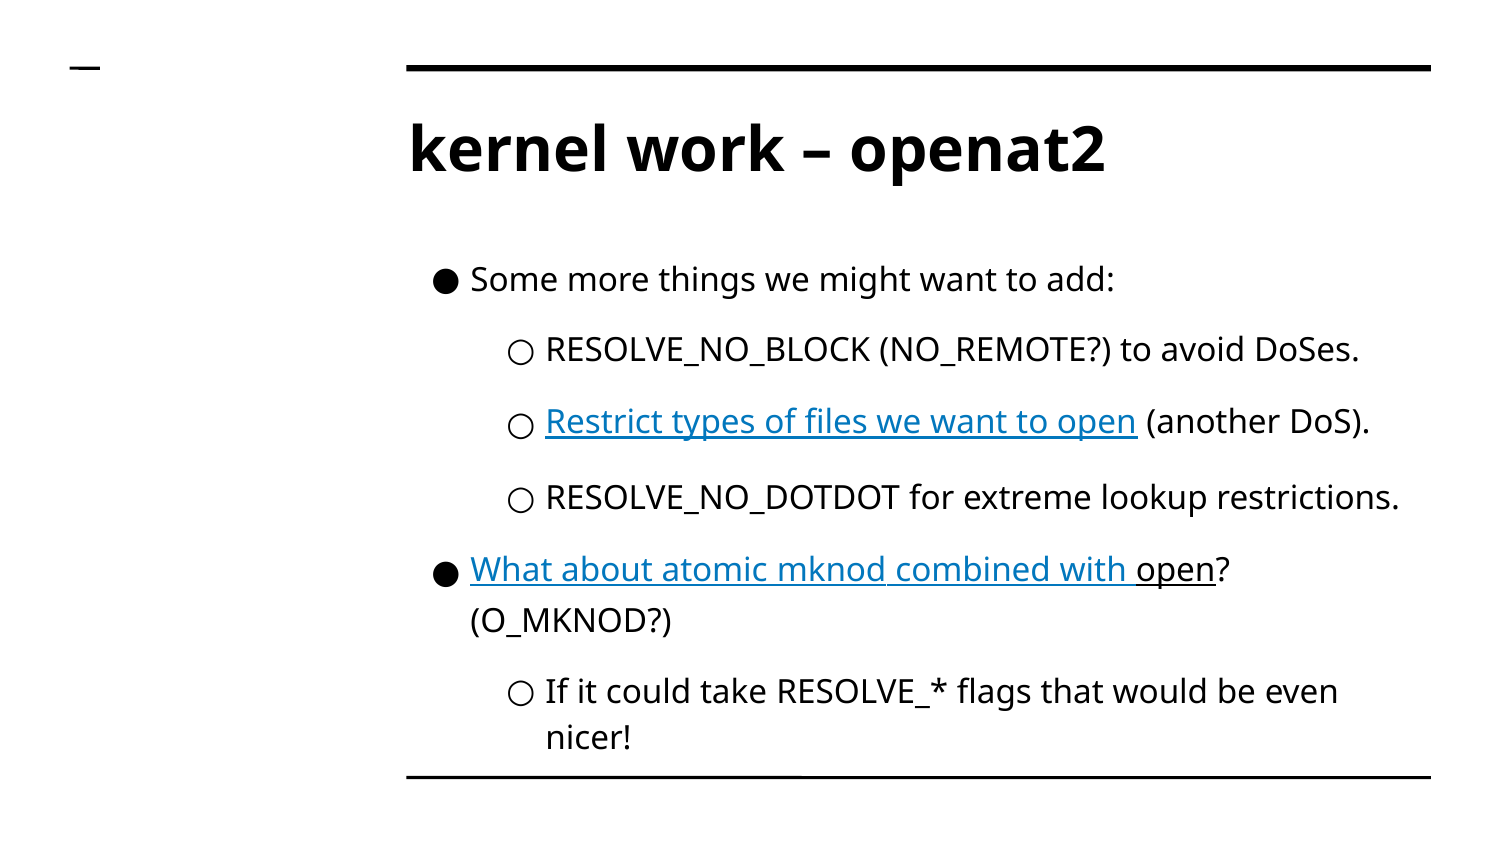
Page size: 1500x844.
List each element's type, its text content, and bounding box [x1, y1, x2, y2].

title kernel work – openat2 [393, 94, 1431, 199]
list Some more things we might want to add: RESOLVE_NO_BLOCK (NO_REMOTE?) to avoid DoSes. Restrict types of files we want to open (another DoS). RESOLVE_NO_DOTDOT for extreme lookup restrictions. What about atomic mknod combined with open? (O_MKNOD?) If it could take RESOLVE_* flags that would be even nicer! [395, 236, 1433, 730]
